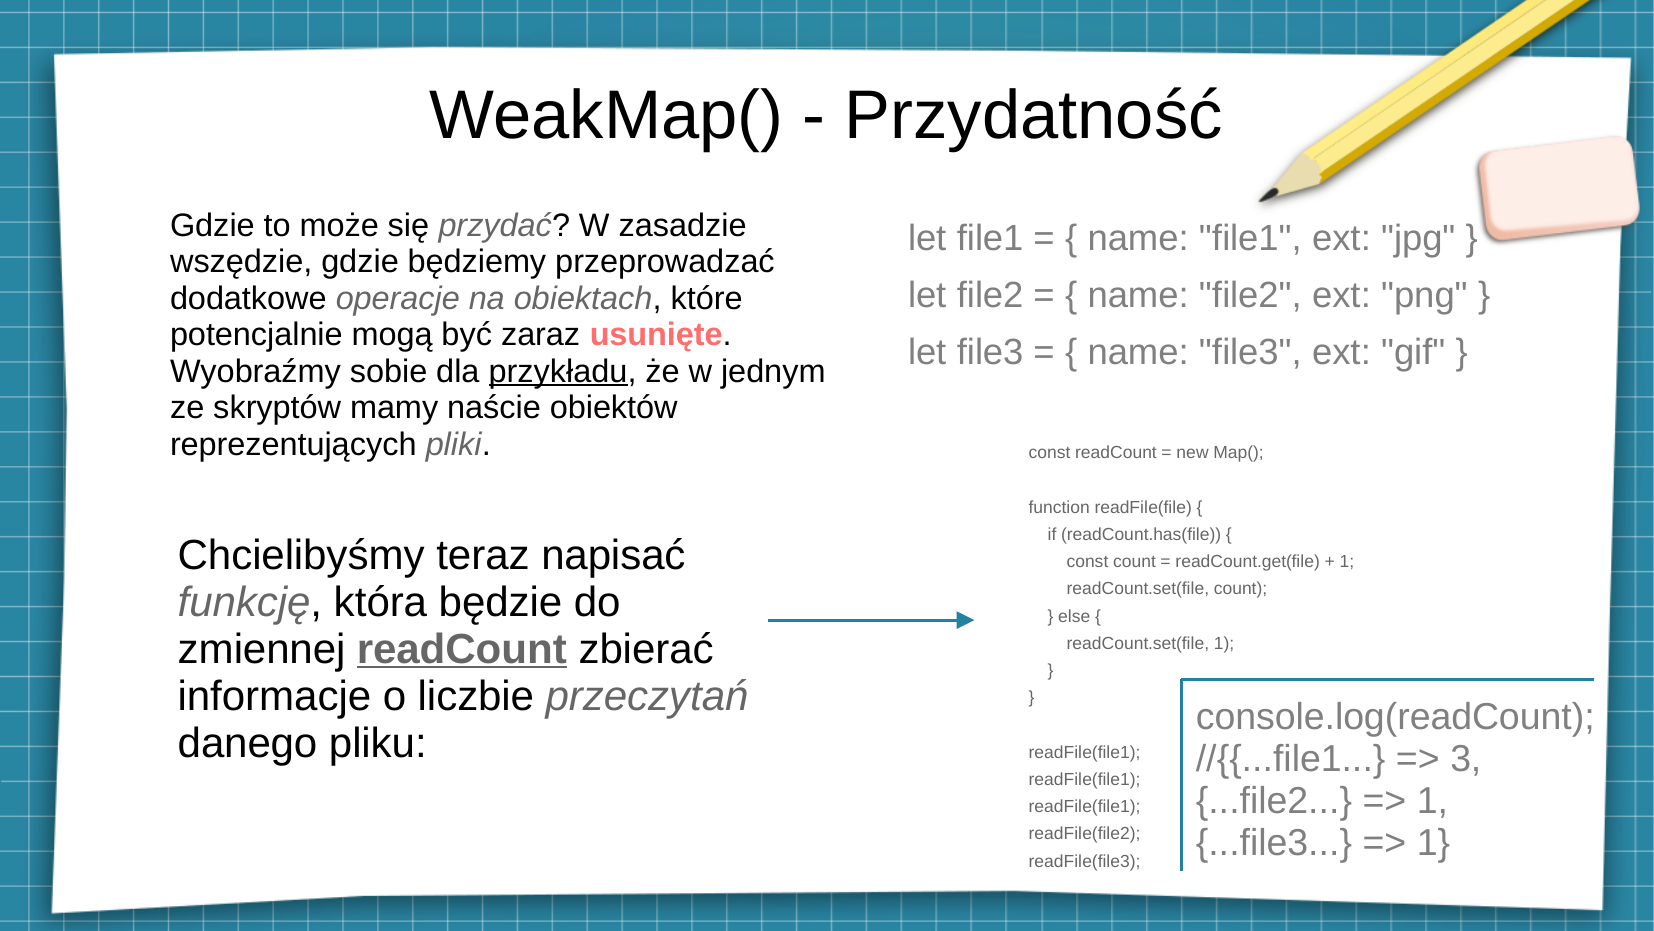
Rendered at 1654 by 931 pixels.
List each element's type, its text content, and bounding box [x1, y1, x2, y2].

list const readCount = new Map(); function readFile(file) { if (readCount.has(file)) { const count = readCount.get(file) + 1; readCount.set(file, count); } else { readCount.set(file, 1); } } readFile(file1); readFile(file1); readFile(file1); readFile(file2); readFile(file3); [1003, 442, 1359, 872]
text_box console.log(readCount); //{{...file1...} => 3, {...file2...} => 1, {...file3...} => 1} [1181, 688, 1638, 872]
list Gdzie to może się przydać? W zasadzie wszędzie, gdzie będziemy przeprowadzać dodatkowe operacje na obiektach, które potencjalnie mogą być zaraz usunięte. Wyobraźmy sobie dla przykładu, że w jednym ze skryptów mamy naście obiektów reprezentujących pliki. [100, 206, 827, 464]
list Chcielibyśmy teraz napisać funkcję, która będzie do zmiennej readCount zbierać informacje o liczbie przeczytań danego pliku: [118, 531, 798, 768]
title WeakMap() - Przydatność [82, 37, 1571, 193]
picture [0, 0, 1654, 931]
list let file1 = { name: "file1", ext: "jpg" } let file2 = { name: "file2", ext: "png" } let file3 = { name: "file3", ext: "gif" } [856, 217, 1506, 384]
